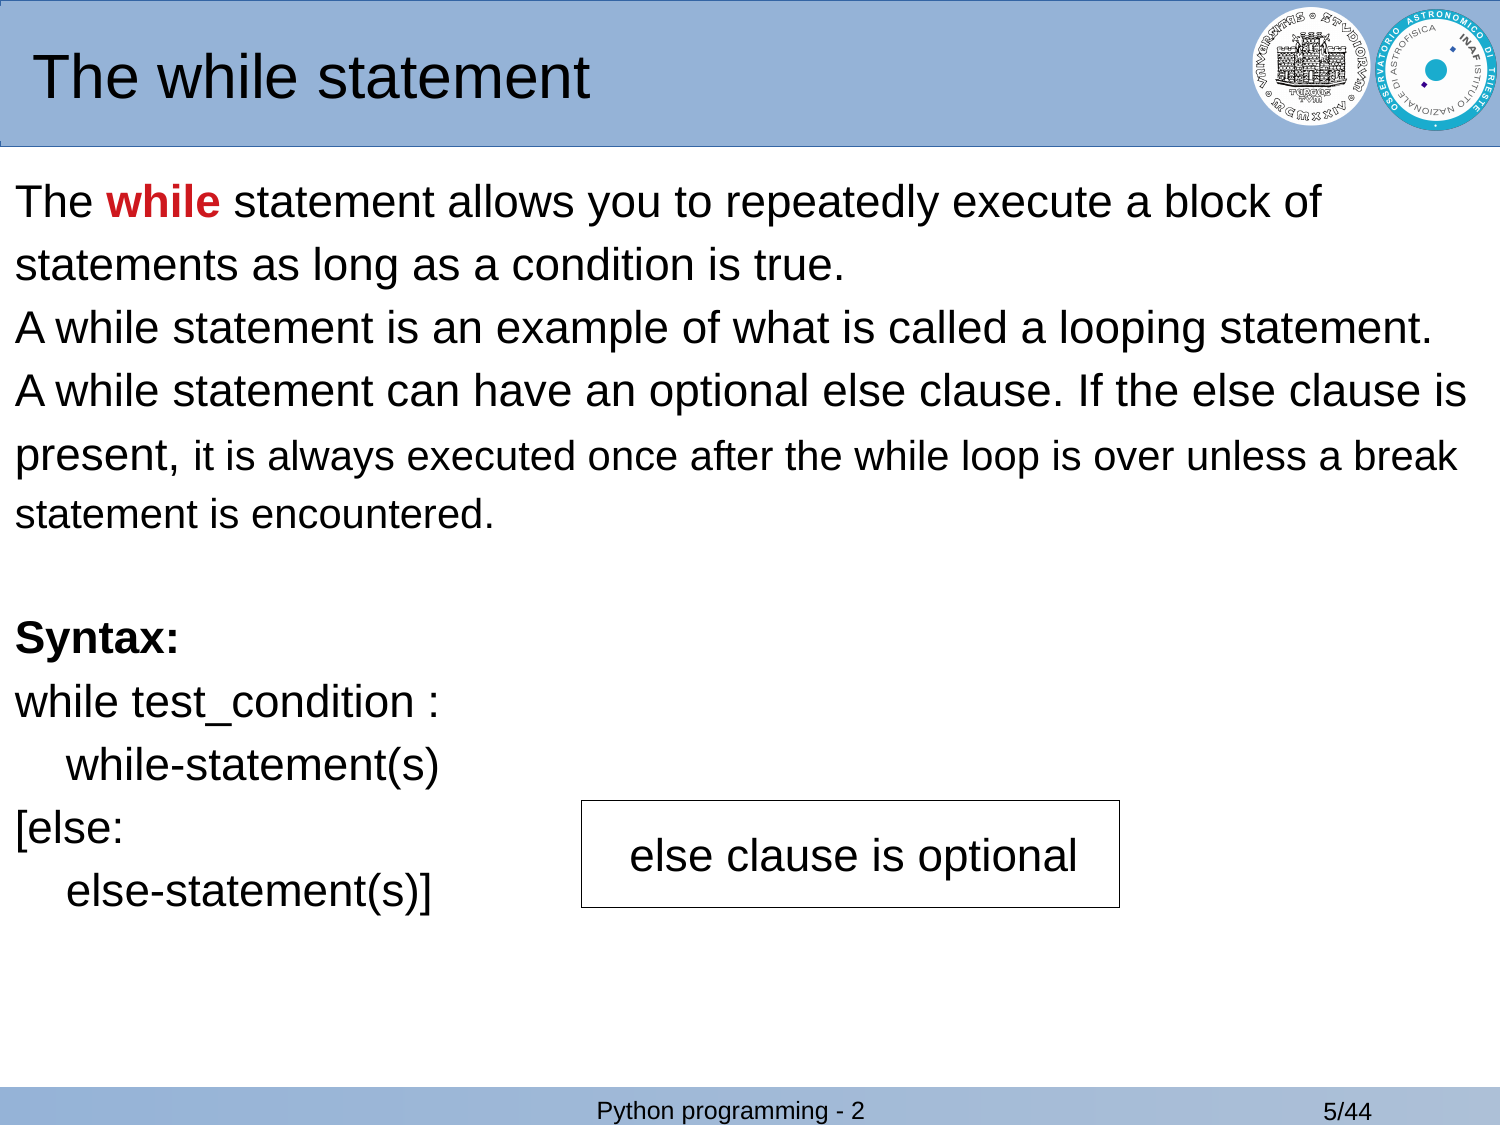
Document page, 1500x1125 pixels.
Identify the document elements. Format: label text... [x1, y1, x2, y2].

picture [1253, 0, 1500, 155]
text_box The while statement [0, 5, 1253, 141]
list The while statement allows you to repeatedly execute a block of statements as long as a condition is true. A while statement is an example of what is called a looping statement. A while statement can have an optional else clause. If the else clause is present, it is always executed once after the while loop is over unless a break statement is encountered. Syntax: while test_condition : while-statement(s) [else: else-statement(s)] [0, 155, 1500, 1012]
text_box [581, 800, 1120, 908]
